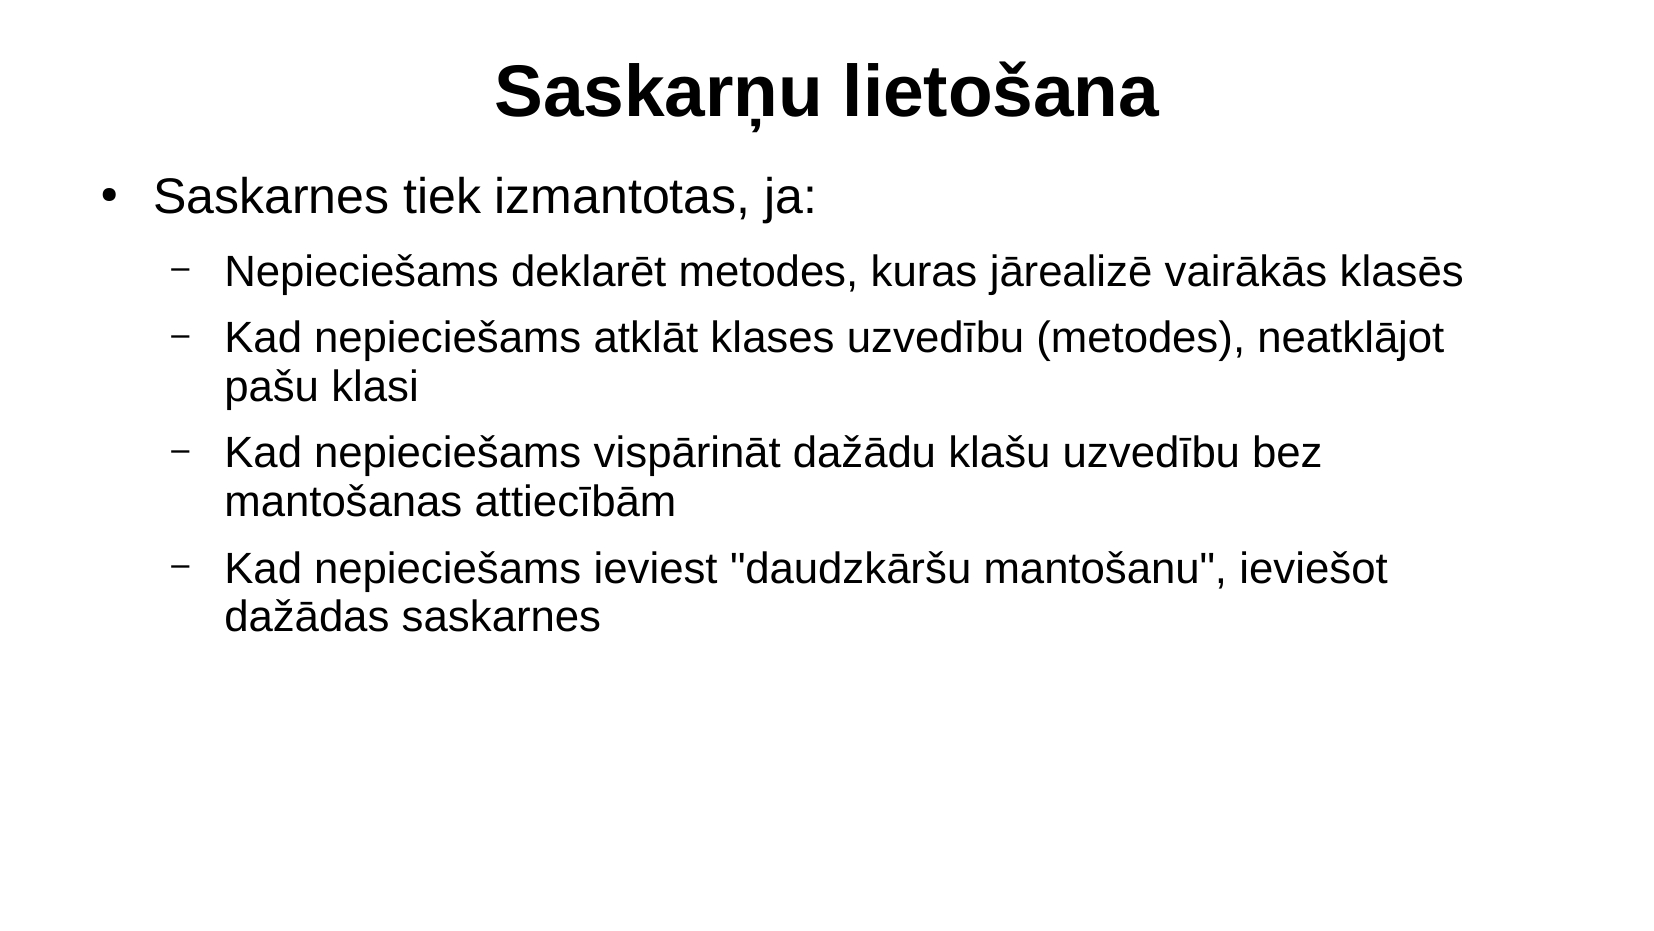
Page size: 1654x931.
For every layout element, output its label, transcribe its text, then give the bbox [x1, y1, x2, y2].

list Saskarnes tiek izmantotas, ja: Nepieciešams deklarēt metodes, kuras jārealizē vairākās klasēs Kad nepieciešams atklāt klases uzvedību (metodes), neatklājot pašu klasi Kad nepieciešams vispārināt dažādu klašu uzvedību bez mantošanas attiecībām Kad nepieciešams ieviest "daudzkāršu mantošanu", ieviešot dažādas saskarnes [82, 168, 1538, 889]
title Saskarņu lietošana [82, 50, 1571, 133]
